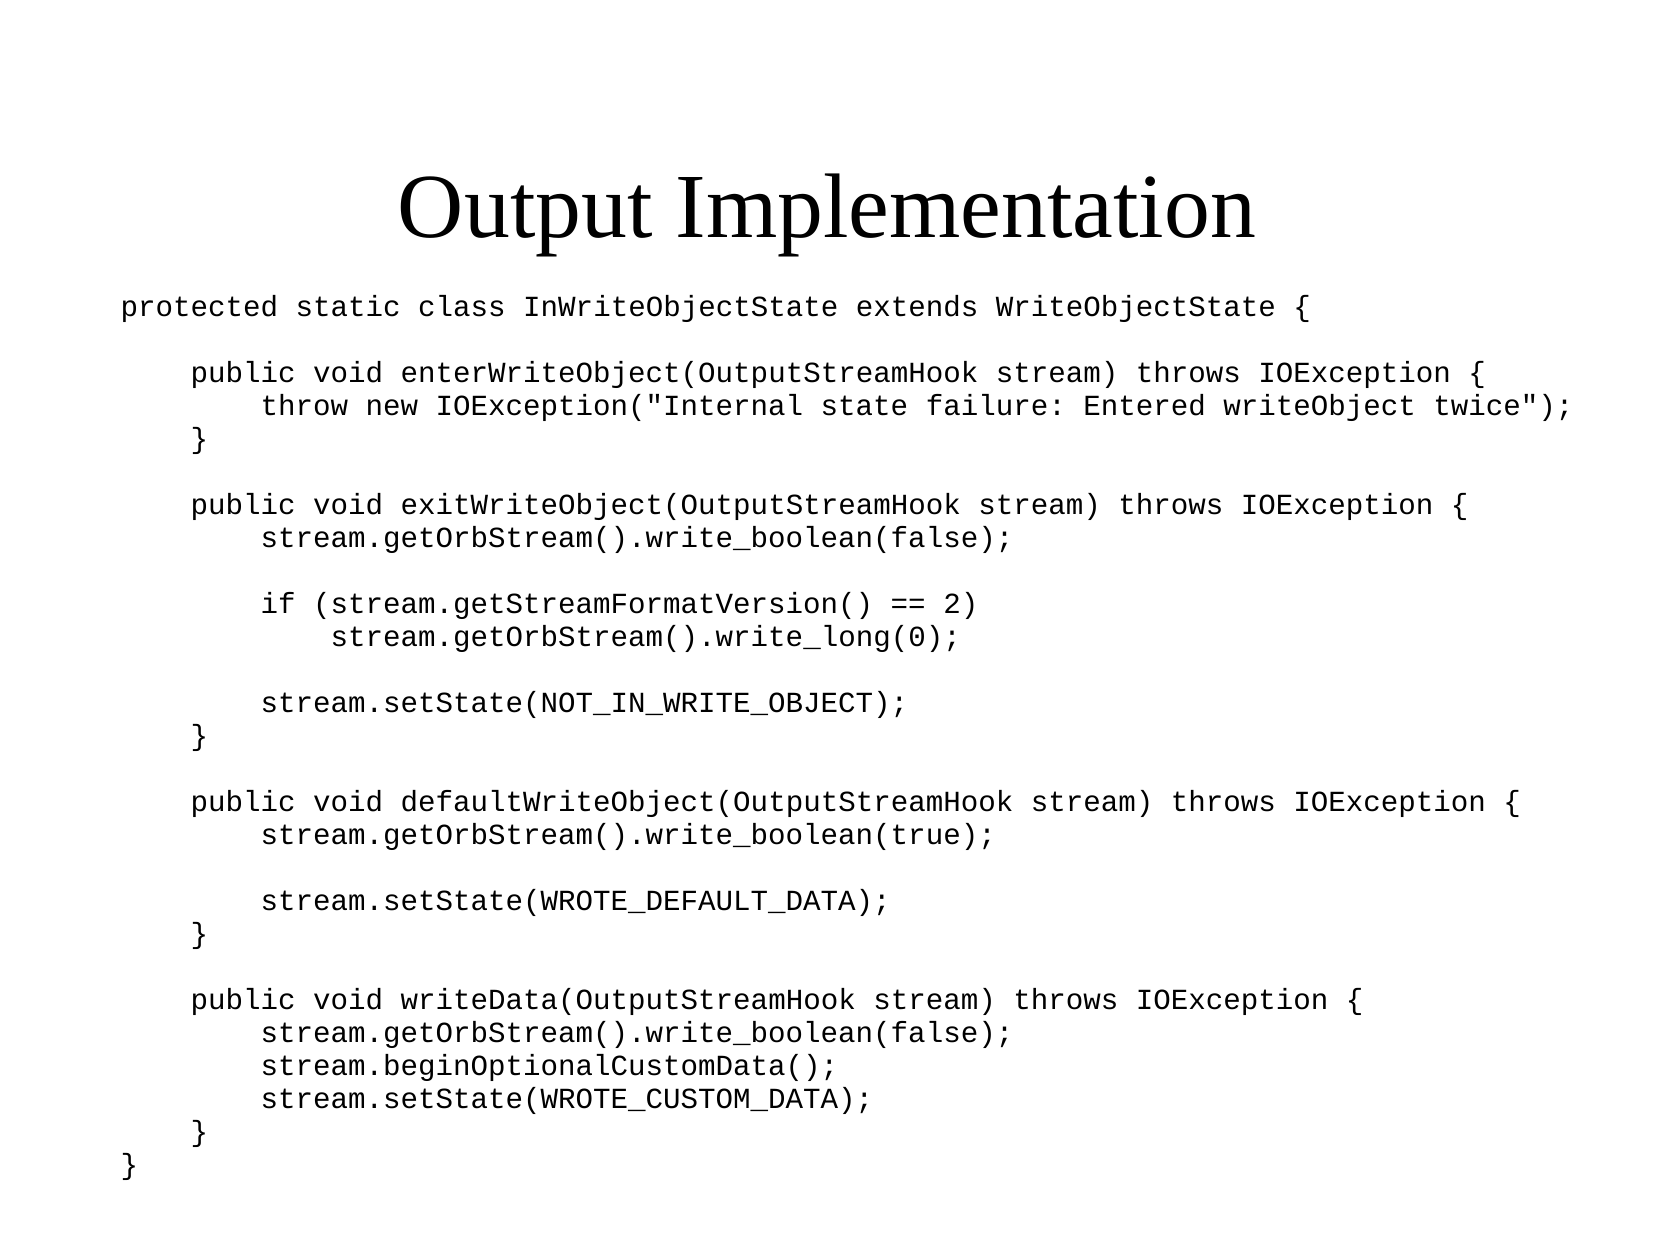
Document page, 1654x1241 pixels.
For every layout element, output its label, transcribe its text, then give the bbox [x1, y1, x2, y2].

text_box protected static class InWriteObjectState extends WriteObjectState { public void enterWriteObject(OutputStreamHook stream) throws IOException { throw new IOException("Internal state failure: Entered writeObject twice"); } public void exitWriteObject(OutputStreamHook stream) throws IOException { stream.getOrbStream().write_boolean(false); if (stream.getStreamFormatVersion() == 2) stream.getOrbStream().write_long(0); stream.setState(NOT_IN_WRITE_OBJECT); } public void defaultWriteObject(OutputStreamHook stream) throws IOException { stream.getOrbStream().write_boolean(true); stream.setState(WROTE_DEFAULT_DATA); } public void writeData(OutputStreamHook stream) throws IOException { stream.getOrbStream().write_boolean(false); stream.beginOptionalCustomData(); stream.setState(WROTE_CUSTOM_DATA); } } [50, 258, 1607, 1156]
title Output Implementation [121, 102, 1534, 258]
